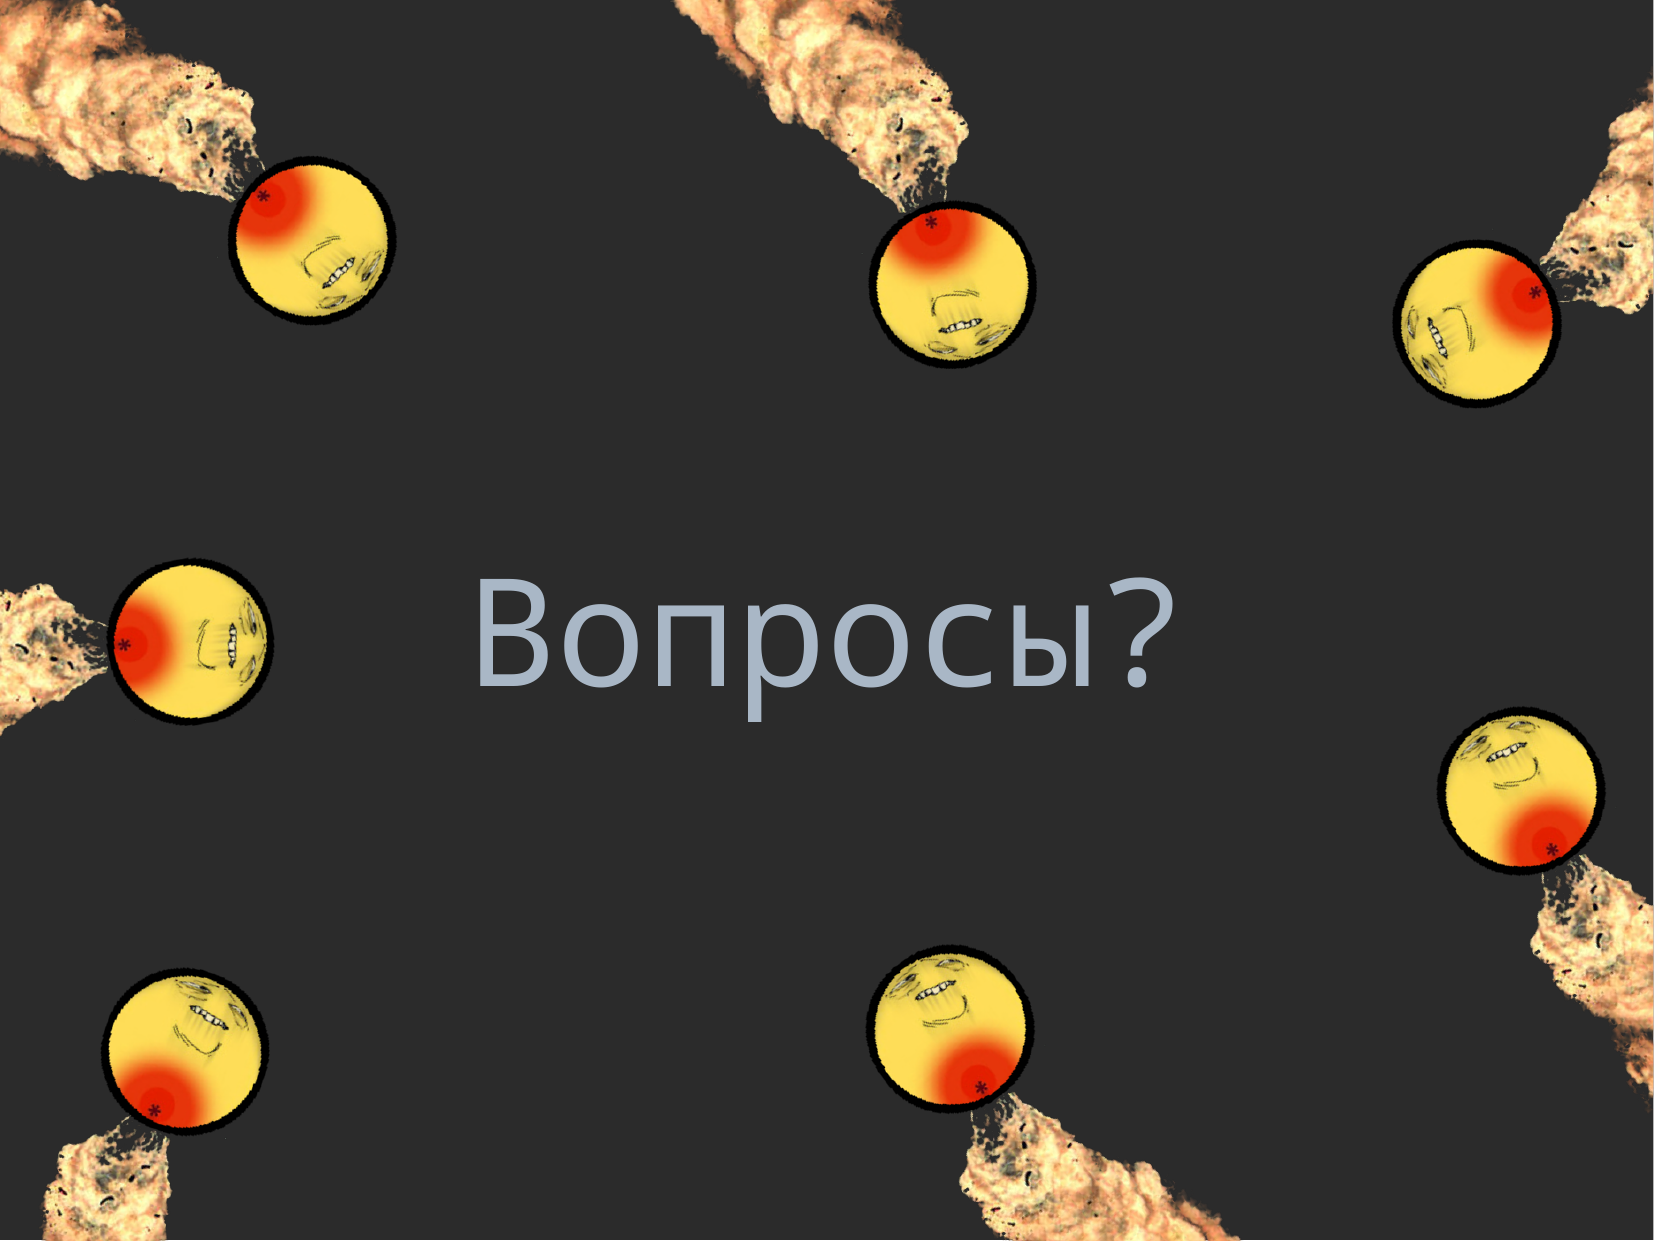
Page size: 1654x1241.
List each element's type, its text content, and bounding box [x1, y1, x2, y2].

picture [633, 814, 1352, 1241]
text_box Вопросы? [442, 518, 1211, 722]
picture [0, 0, 582, 1241]
picture [583, 0, 1654, 1241]
